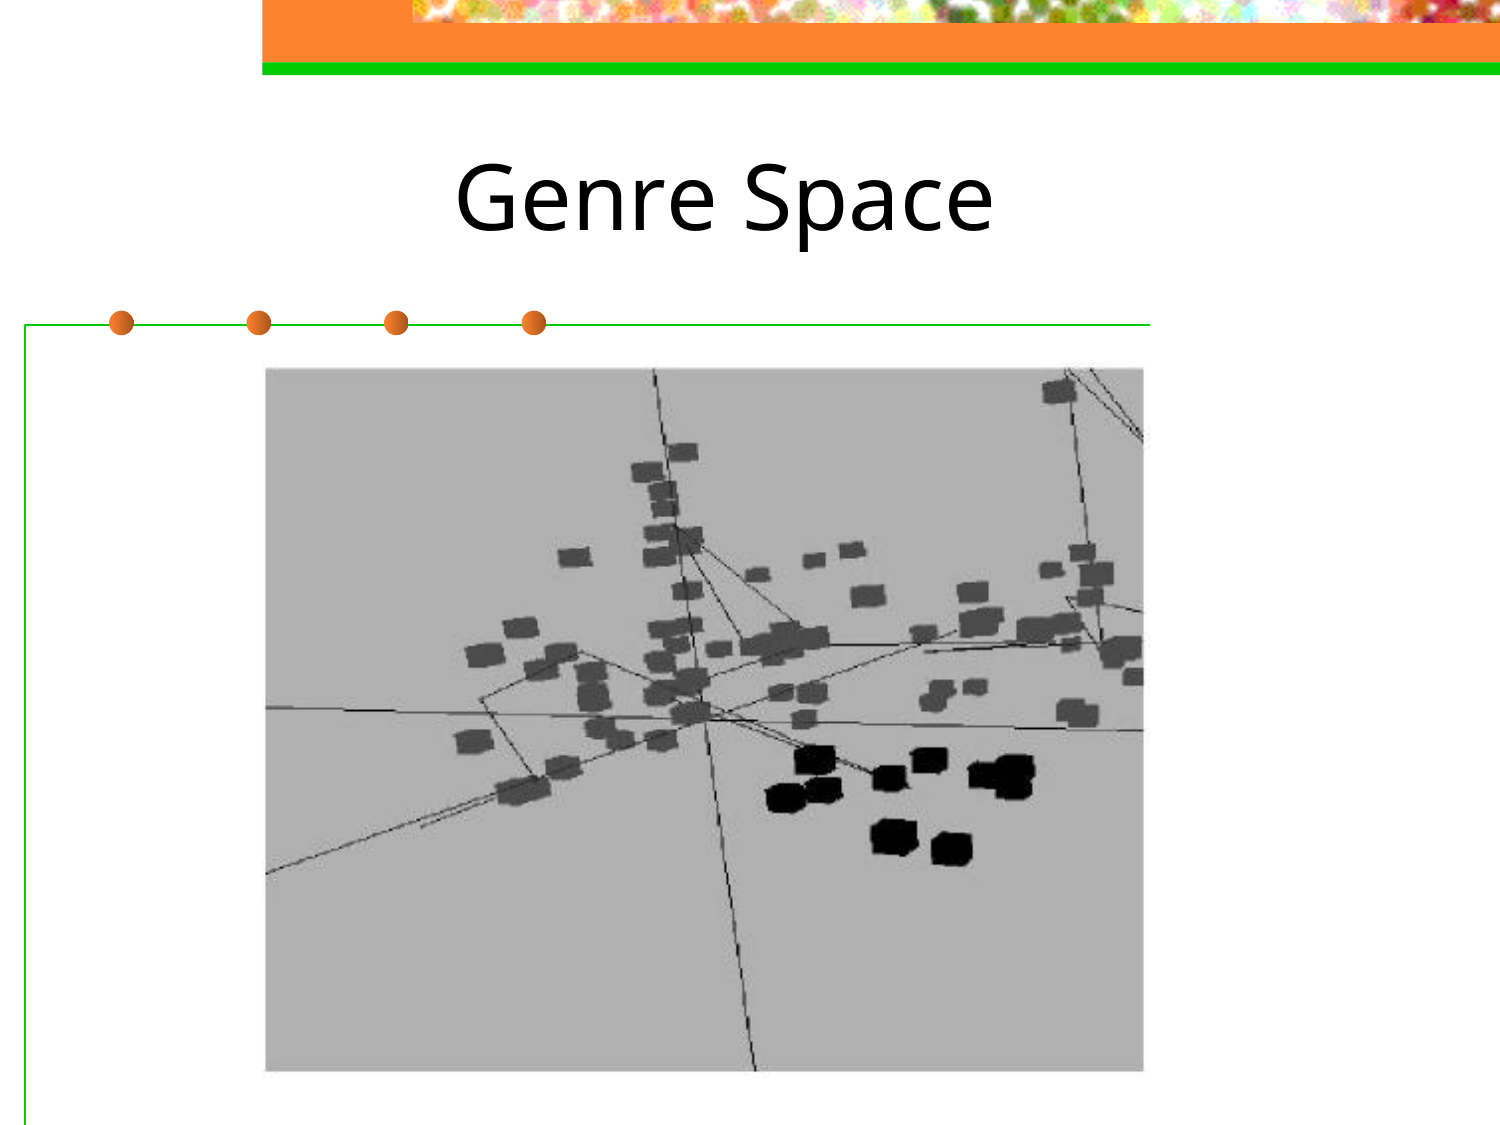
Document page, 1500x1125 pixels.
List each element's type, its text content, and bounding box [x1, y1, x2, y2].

picture [262, 362, 1150, 1078]
picture [412, 0, 1500, 23]
title Genre Space [87, 99, 1363, 288]
